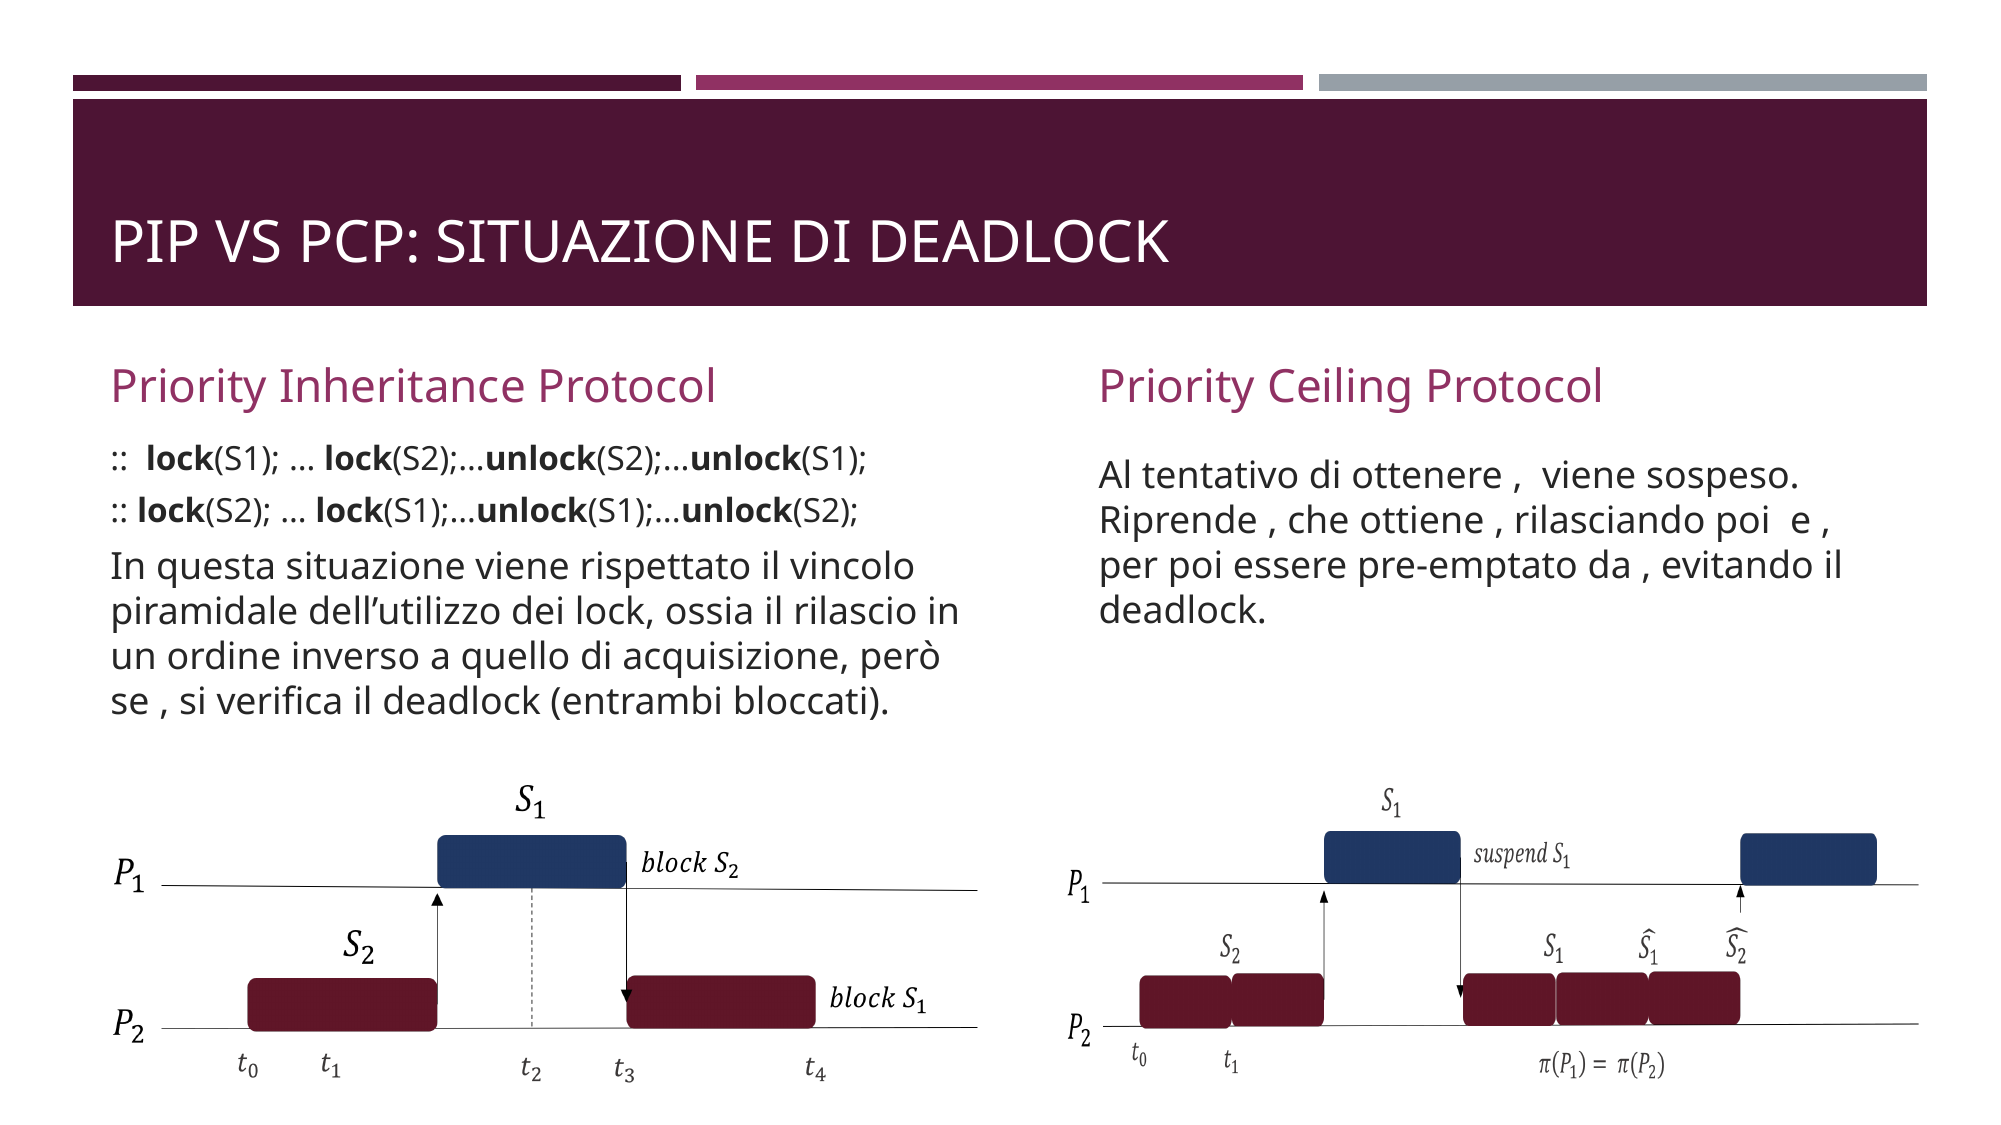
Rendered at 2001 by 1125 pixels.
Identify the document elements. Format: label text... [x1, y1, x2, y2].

title PIP VS PCP: situazione di deadlock [95, 119, 1905, 282]
list Priority Ceiling Protocol [1083, 328, 1919, 420]
picture [1056, 771, 1919, 1088]
text_box Al tentativo di ottenere , viene sospeso. Riprende , che ottiene , rilasciando poi e , per poi essere pre-emptato da , evitando il deadlock. [1083, 443, 1895, 727]
picture [97, 783, 978, 1092]
list :: lock(S1); … lock(S2);…unlock(S2);...unlock(S1); :: lock(S2); … lock(S1);…unlock(S1);...unlock(S2); In questa situazione viene rispettato il vincolo piramidale dell’utilizzo dei lock, ossia il rilascio in un ordine inverso a quello di acquisizione, però se , si verifica il deadlock (entrambi bloccati). [95, 429, 981, 783]
list Priority Inheritance Protocol [95, 331, 930, 420]
